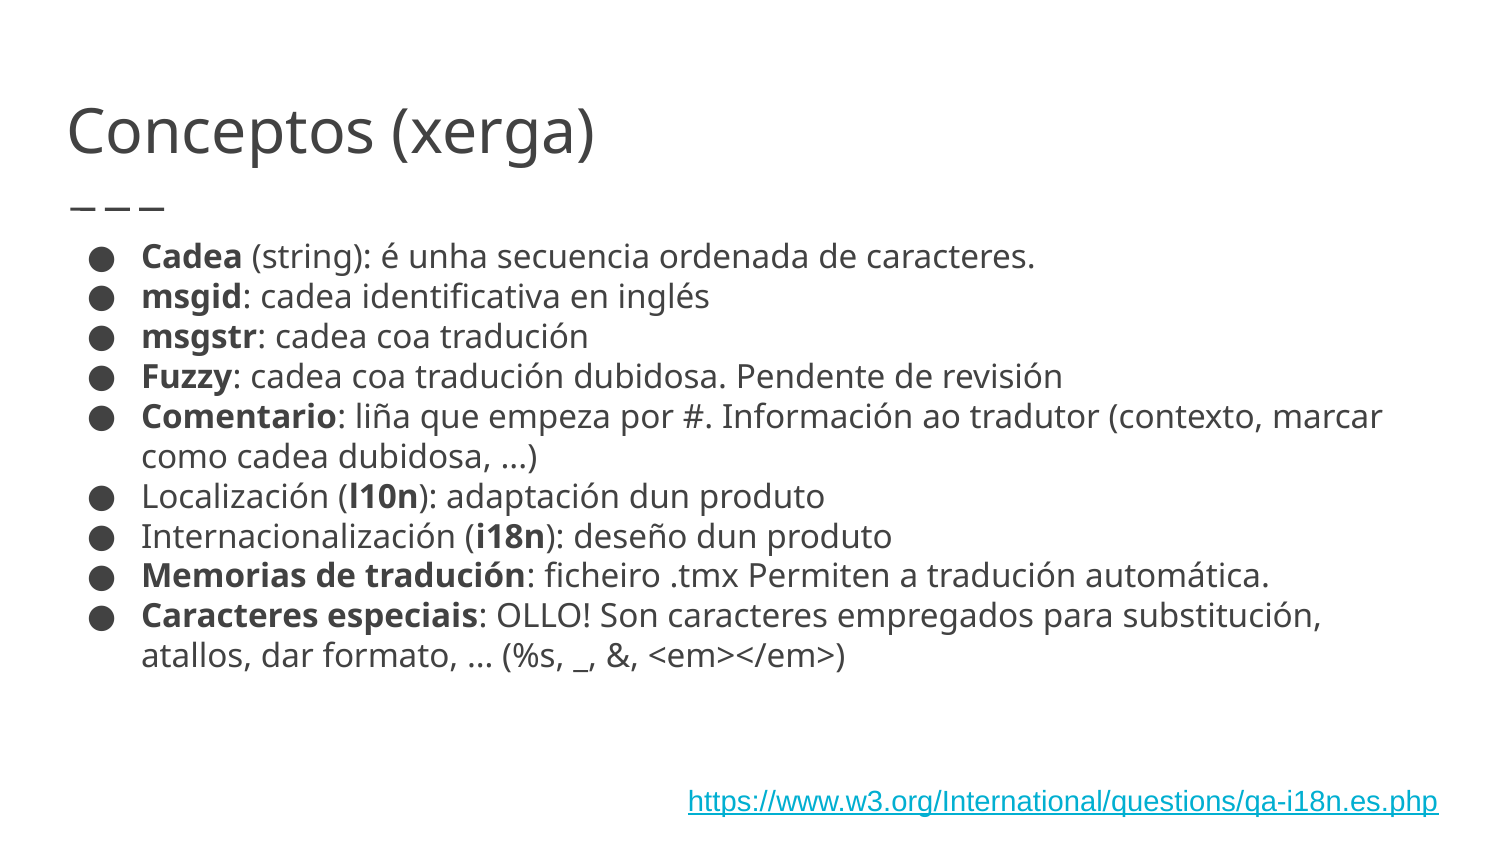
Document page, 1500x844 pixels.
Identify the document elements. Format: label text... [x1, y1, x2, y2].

title Conceptos (xerga) [51, 61, 1449, 182]
text_box https://www.w3.org/International/questions/qa-i18n.es.php [205, 767, 1463, 813]
list Cadea (string): é unha secuencia ordenada de caracteres. msgid: cadea identificativa en inglés msgstr: cadea coa tradución Fuzzy: cadea coa tradución dubidosa. Pendente de revisión Comentario: liña que empeza por #. Información ao tradutor (contexto, marcar como cadea dubidosa, ...) Localización (l10n): adaptación dun produto Internacionalización (i18n): deseño dun produto Memorias de tradución: ficheiro .tmx Permiten a tradución automática. Caracteres especiais: OLLO! Son caracteres empregados para substitución, atallos, dar formato, … (%s, _, &, <em></em>) [51, 220, 1449, 729]
